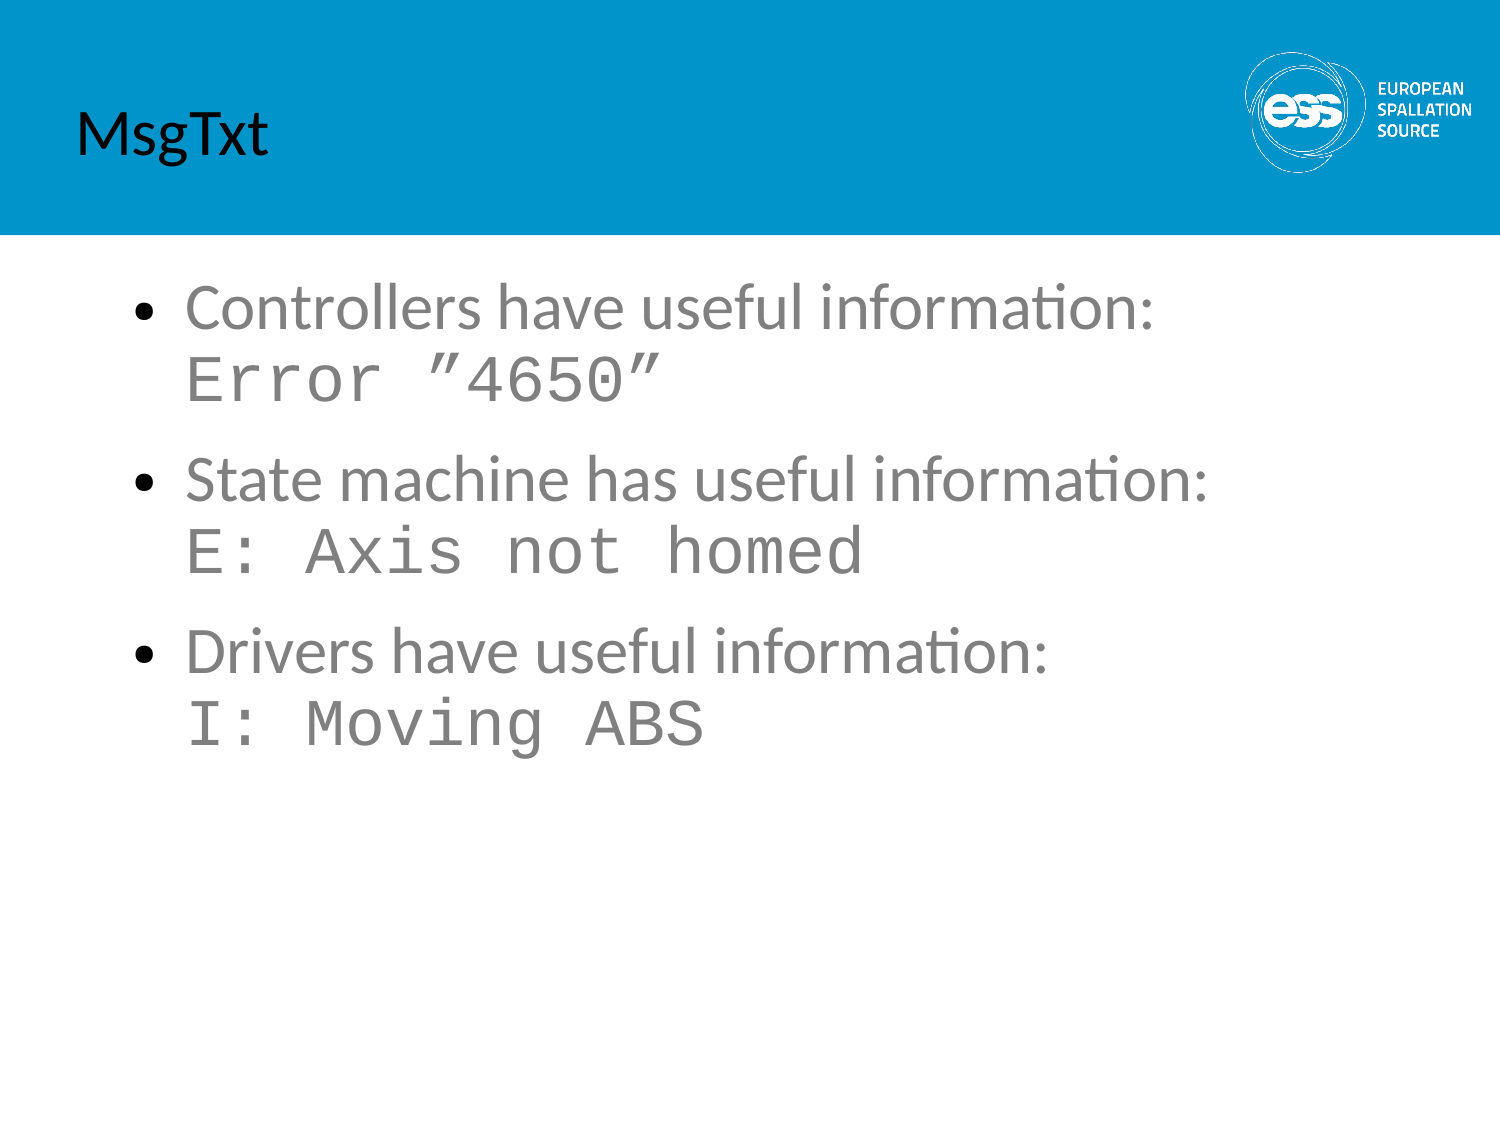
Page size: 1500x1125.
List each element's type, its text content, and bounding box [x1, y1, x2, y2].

picture [1409, 104, 1415, 115]
picture [1379, 83, 1385, 94]
picture [1398, 109, 1406, 115]
picture [1443, 86, 1450, 93]
title MsgTxt [75, 45, 1247, 233]
text_box Controllers have useful information: Error ”4650” State machine has useful information: E: Axis not homed Drivers have useful information: I: Moving ABS [114, 279, 1396, 931]
picture [1423, 83, 1430, 94]
picture [1432, 125, 1438, 136]
picture [1418, 104, 1423, 115]
picture [1422, 125, 1428, 134]
picture [1436, 104, 1444, 115]
picture [1264, 94, 1342, 127]
picture [1454, 83, 1458, 94]
picture [1400, 83, 1407, 94]
picture [1389, 104, 1393, 115]
